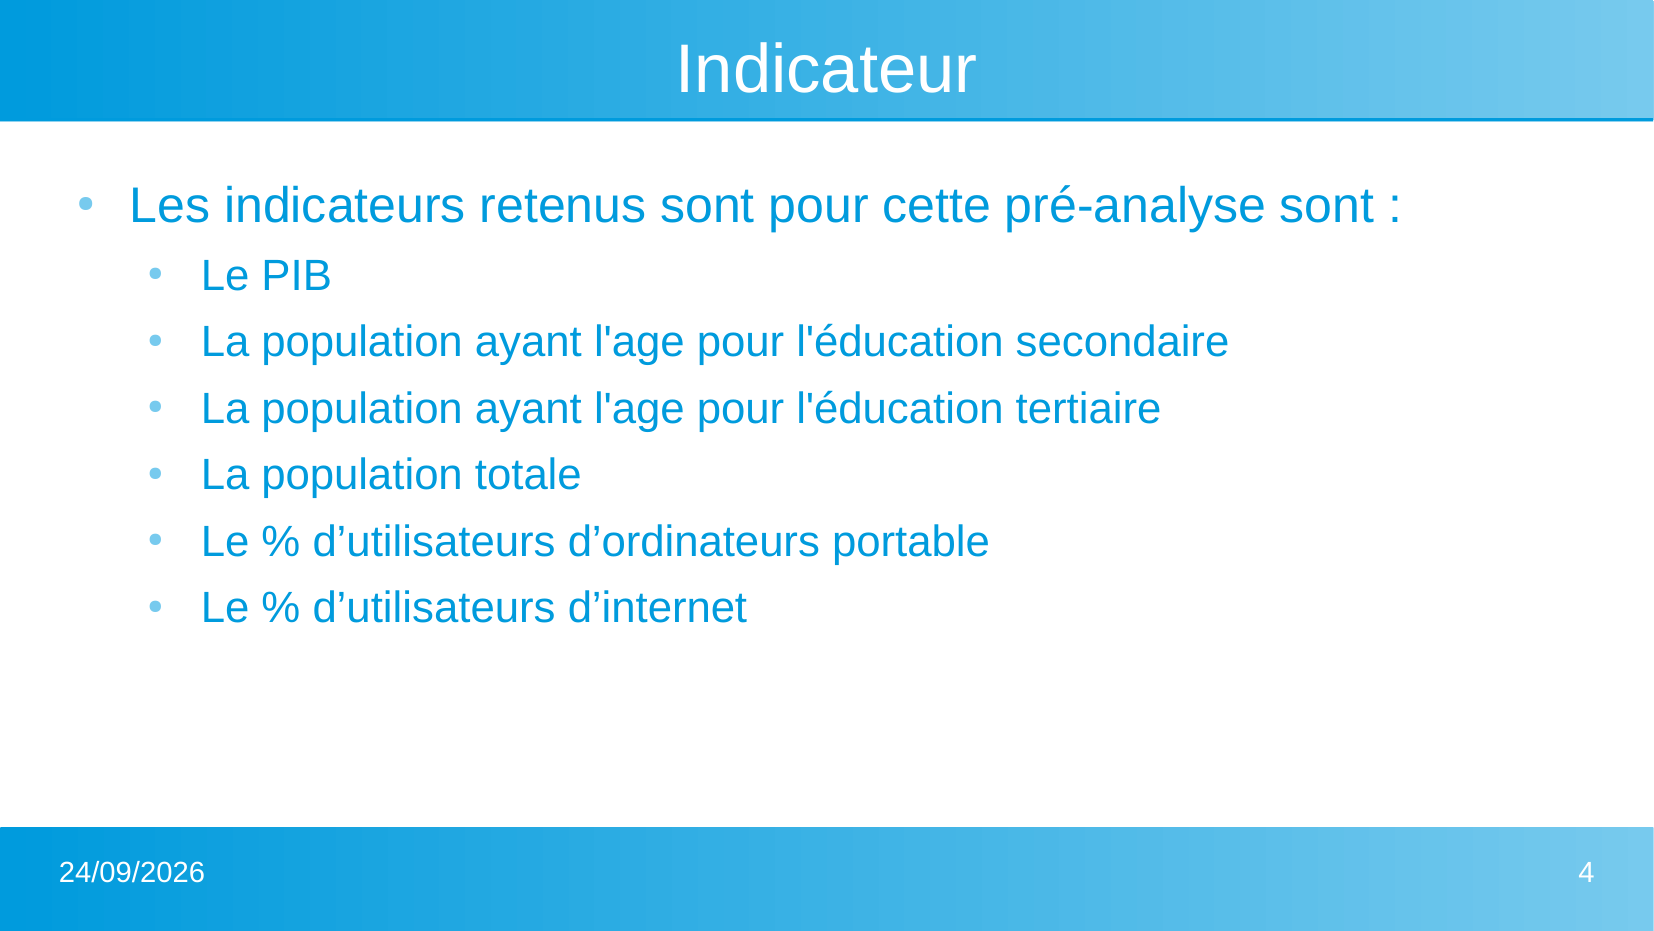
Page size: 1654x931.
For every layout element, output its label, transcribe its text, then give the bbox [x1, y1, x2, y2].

title Indicateur [59, 29, 1595, 108]
list Les indicateurs retenus sont pour cette pré-analyse sont : Le PIB La population ayant l'age pour l'éducation secondaire La population ayant l'age pour l'éducation tertiaire La population totale Le % d’utilisateurs d’ordinateurs portable Le % d’utilisateurs d’internet [59, 177, 1595, 768]
